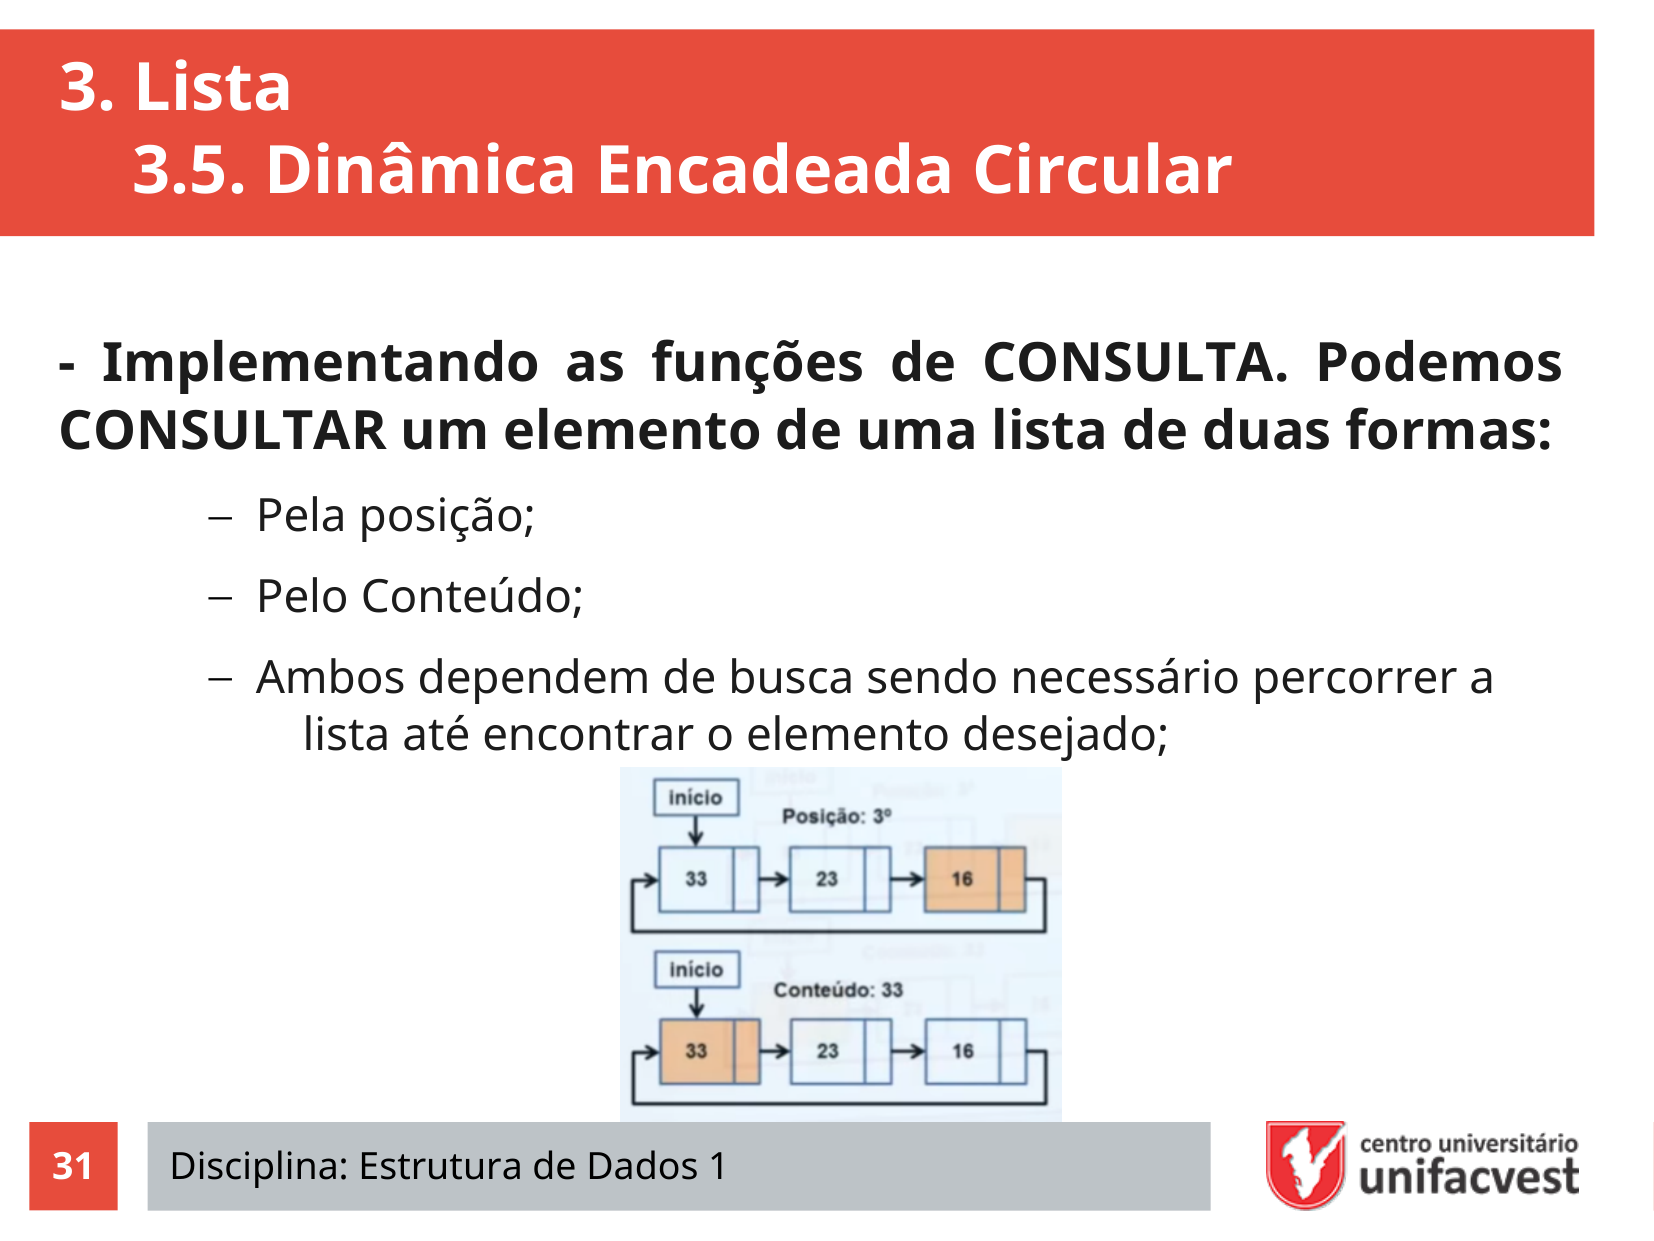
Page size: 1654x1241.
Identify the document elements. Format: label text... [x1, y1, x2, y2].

text_box [1238, 1120, 1654, 1212]
list - Implementando as funções de CONSULTA. Podemos CONSULTAR um elemento de uma lista de duas formas: Pela posição; Pelo Conteúdo; Ambos dependem de busca sendo necessário percorrer a lista até encontrar o elemento desejado; [59, 324, 1566, 1093]
text_box Disciplina: Estrutura de Dados 1 [154, 1132, 1205, 1196]
title 3. Lista 3.5. Dinâmica Encadeada Circular [59, 59, 1595, 207]
picture [1266, 1121, 1579, 1211]
picture [620, 767, 1062, 1123]
